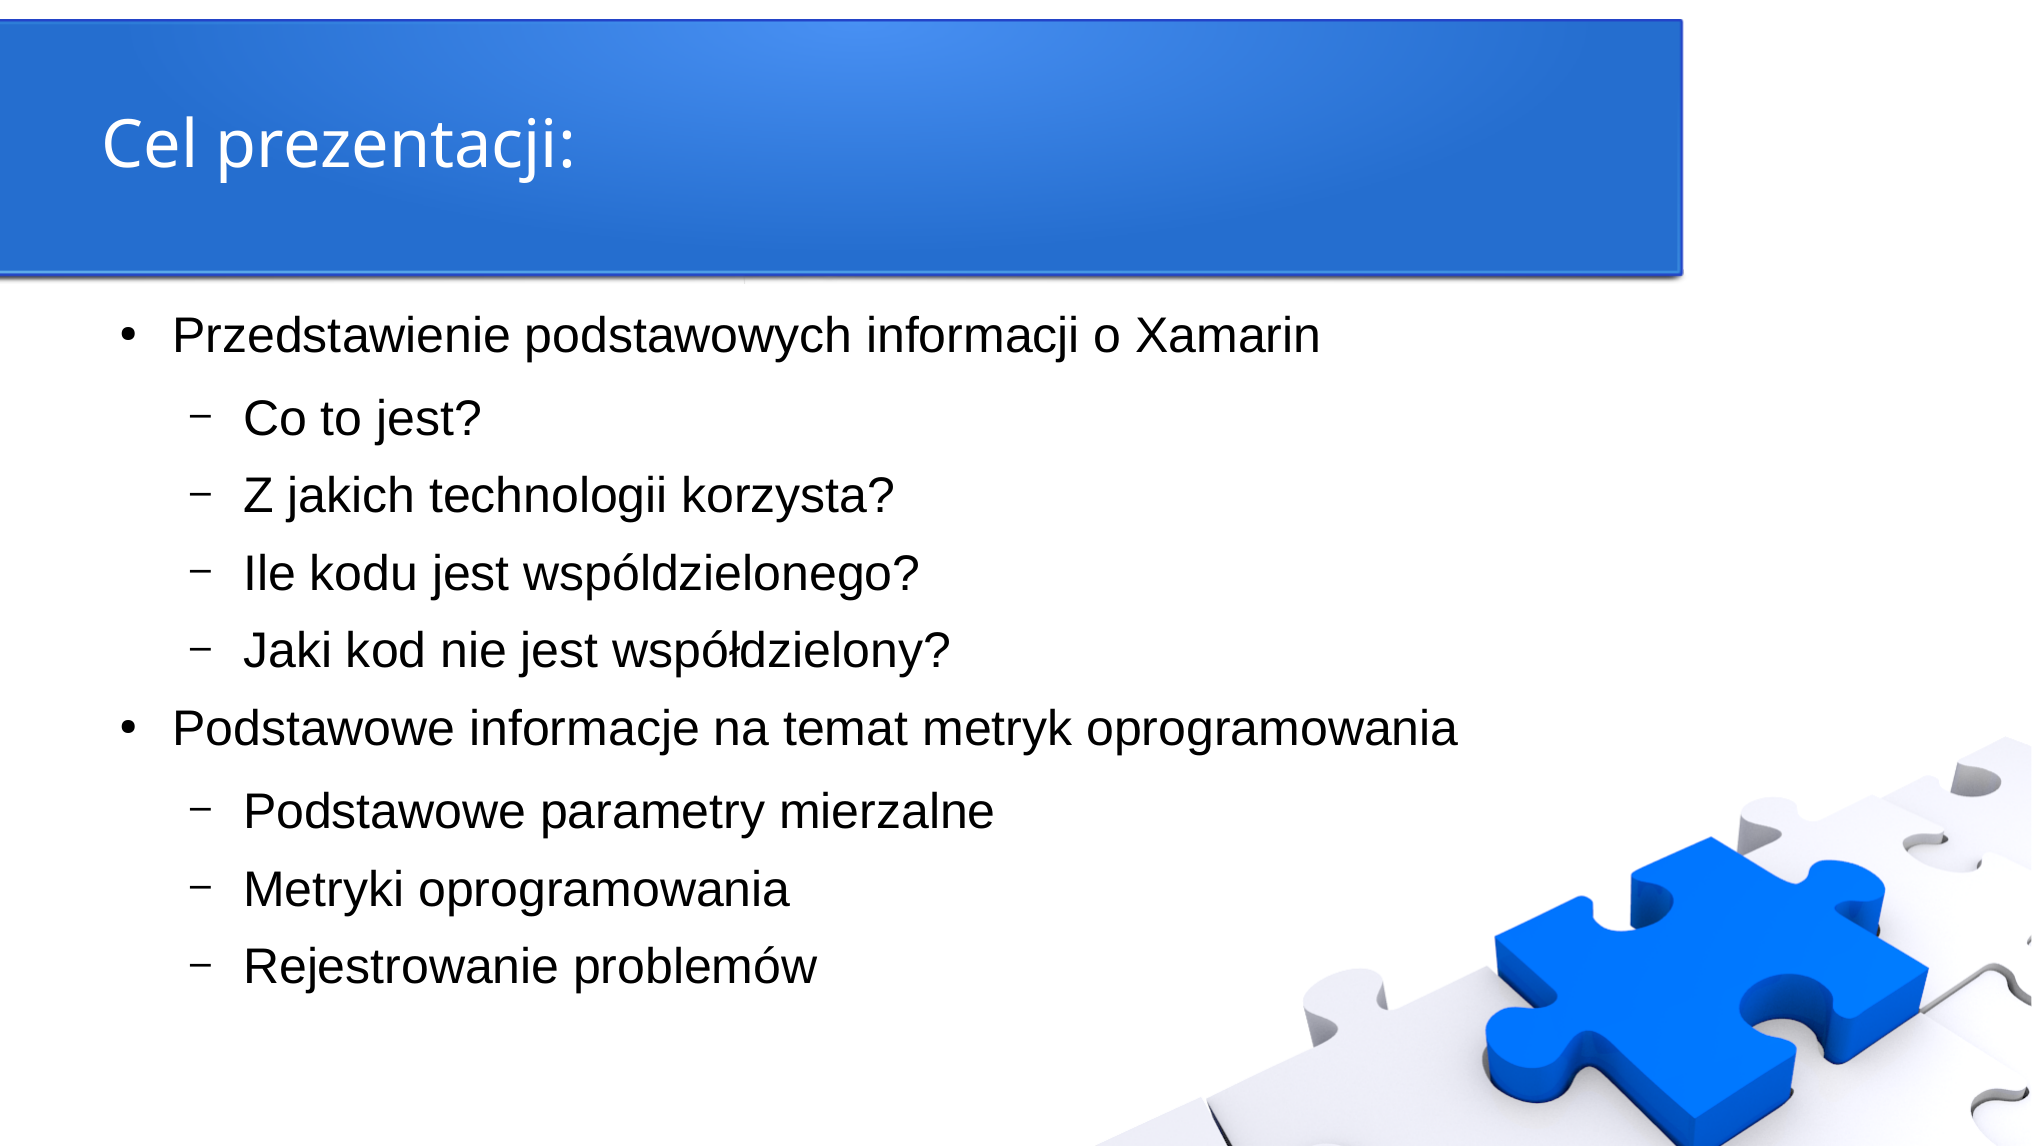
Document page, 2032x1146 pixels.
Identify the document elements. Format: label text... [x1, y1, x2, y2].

picture [0, 19, 1689, 284]
list Przedstawienie podstawowych informacji o Xamarin Co to jest? Z jakich technologii korzysta? Ile kodu jest wspóldzielonego? Jaki kod nie jest współdzielony? Podstawowe informacje na temat metryk oprogramowania Podstawowe parametry mierzalne Metryki oprogramowania Rejestrowanie problemów [101, 307, 1619, 957]
picture [1071, 605, 2032, 1146]
title Cel prezentacji: [101, 45, 1666, 237]
